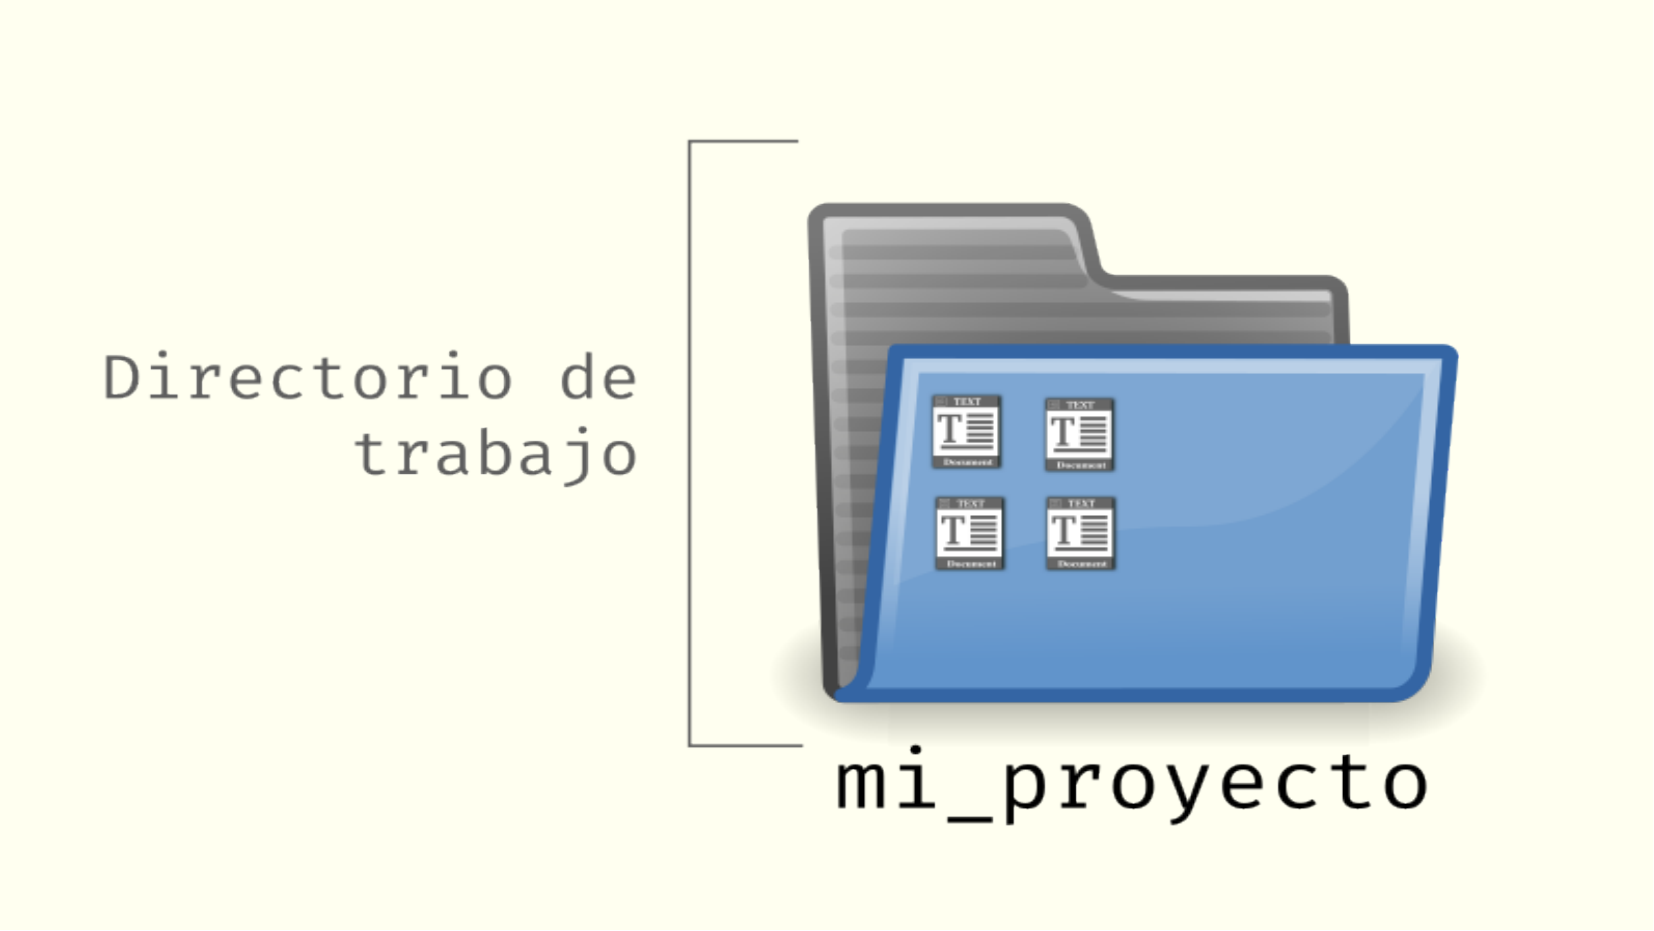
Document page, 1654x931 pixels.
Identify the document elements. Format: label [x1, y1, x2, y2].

picture [0, 90, 1654, 884]
